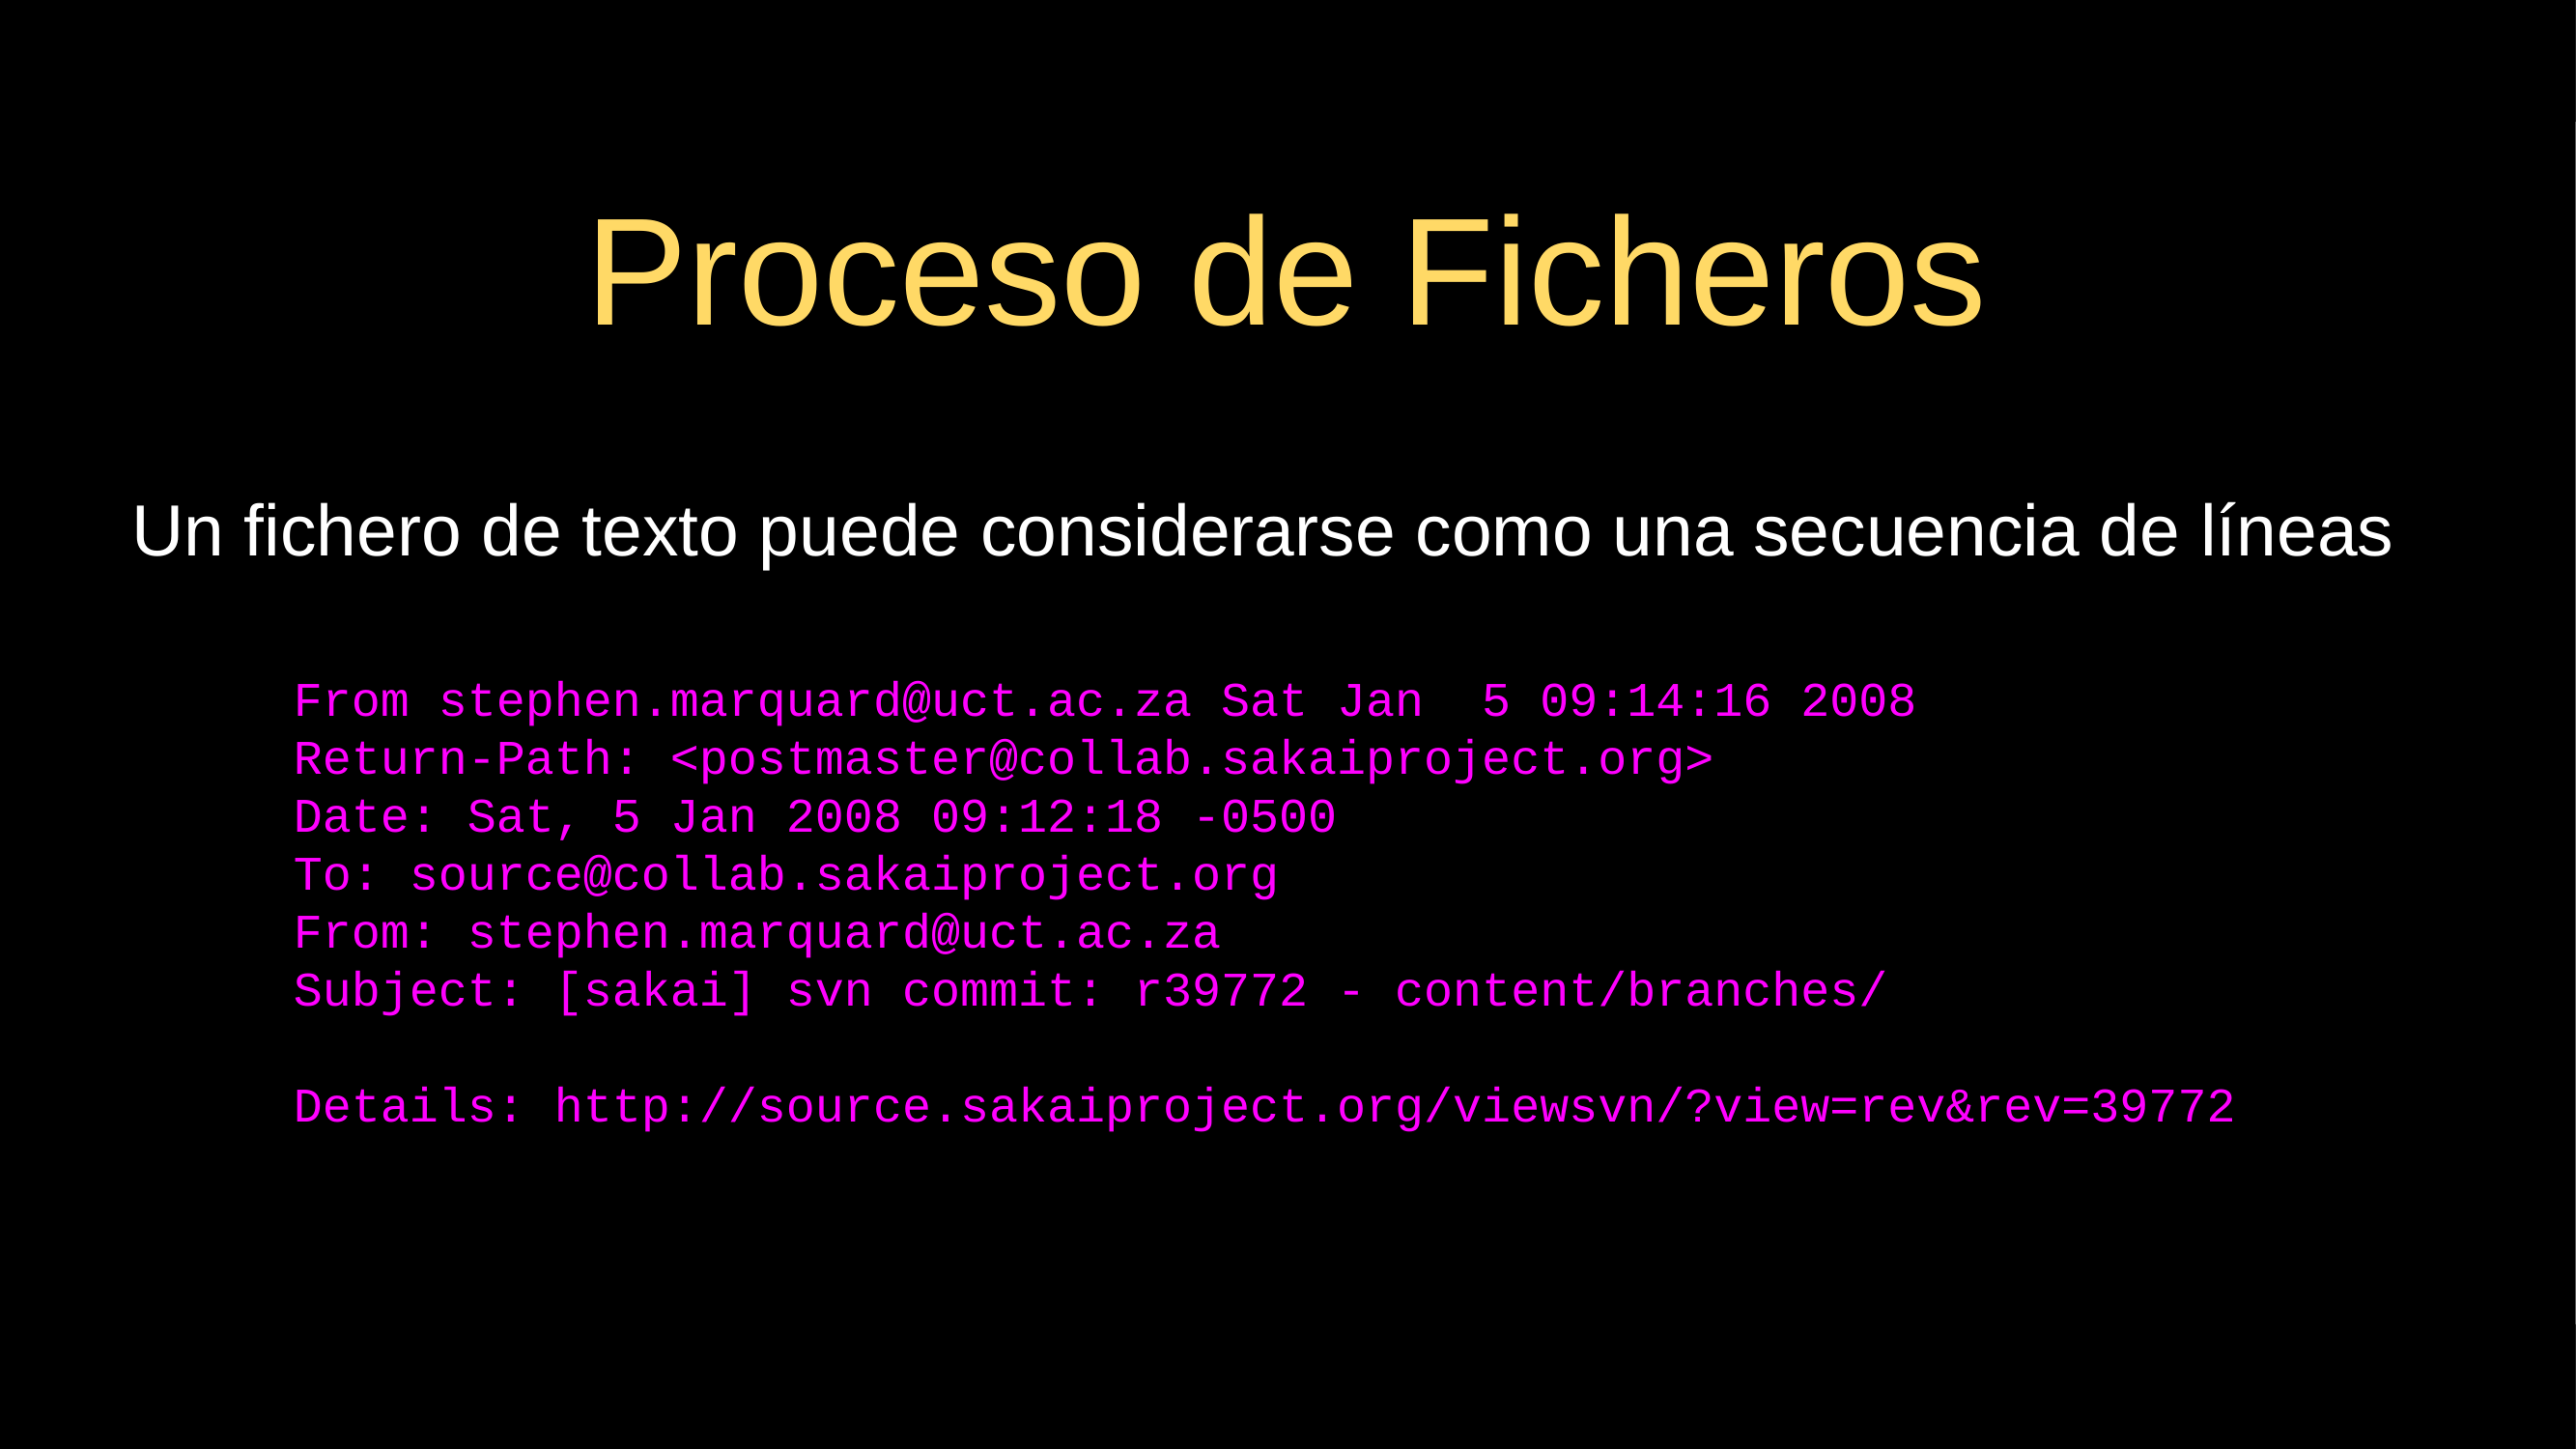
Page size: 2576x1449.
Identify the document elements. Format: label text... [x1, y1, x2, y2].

title Proceso de Ficheros [183, 125, 2391, 403]
text_box From stephen.marquard@uct.ac.za Sat Jan 5 09:14:16 2008 Return-Path: <postmaster@collab.sakaiproject.org> Date: Sat, 5 Jan 2008 09:12:18 -0500 To: source@collab.sakaiproject.org From: stephen.marquard@uct.ac.za Subject: [sakai] svn commit: r39772 - content/branches/ Details: http://source.sakaiproject.org/viewsvn/?view=rev&rev=39772 [293, 623, 2355, 1176]
list Un fichero de texto puede considerarse como una secuencia de líneas [91, 420, 2476, 633]
